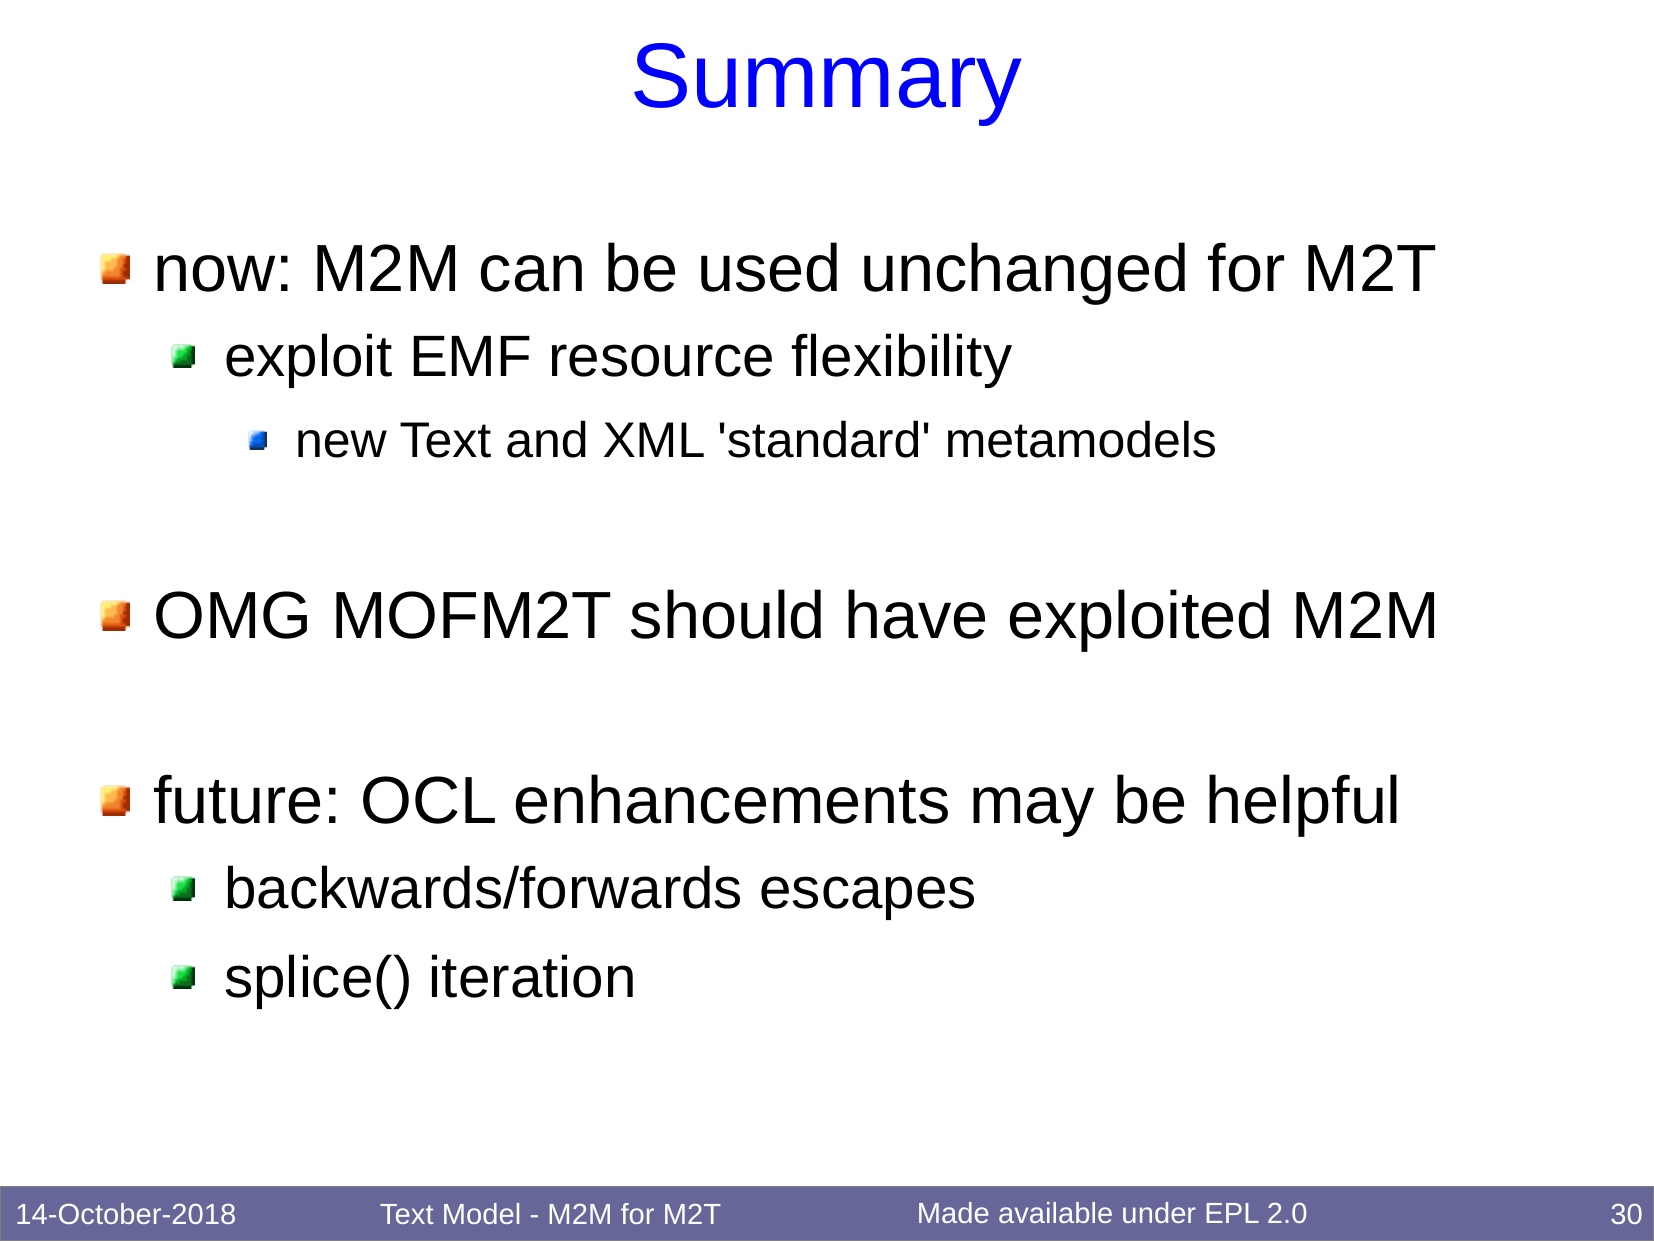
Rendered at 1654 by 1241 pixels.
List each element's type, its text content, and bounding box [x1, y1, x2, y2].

title Summary [82, 22, 1571, 131]
list now: M2M can be used unchanged for M2T exploit EMF resource flexibility new Text and XML 'standard' metamodels OMG MOFM2T should have exploited M2M future: OCL enhancements may be helpful backwards/forwards escapes splice() iteration [82, 231, 1571, 1241]
